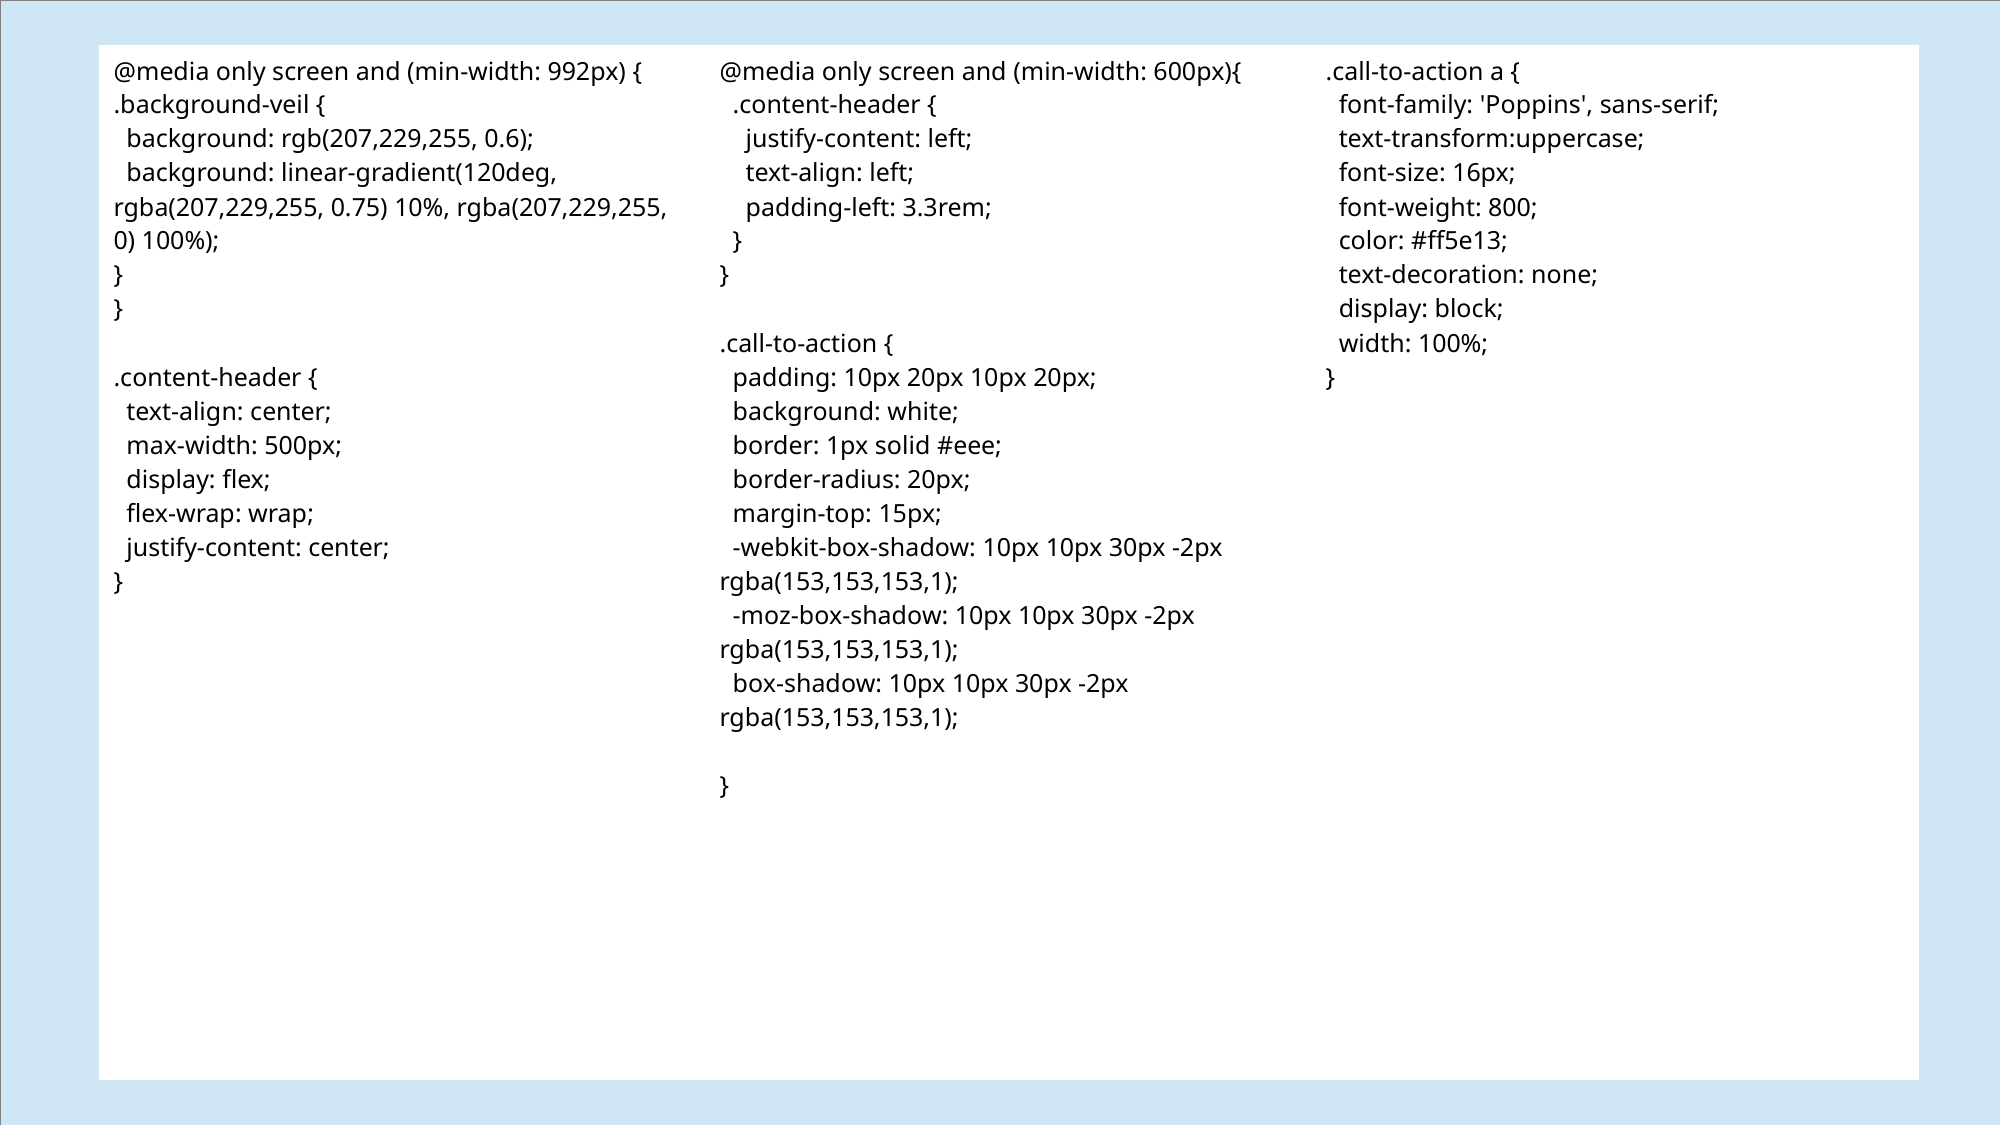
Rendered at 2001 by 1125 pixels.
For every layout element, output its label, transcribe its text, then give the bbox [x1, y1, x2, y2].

table_header @media only screen and (min-width: 600px){ .content-header { justify-content: left; text-align: left; padding-left: 3.3rem; } } .call-to-action { padding: 10px 20px 10px 20px; background: white; border: 1px solid #eee; border-radius: 20px; margin-top: 15px; -webkit-box-shadow: 10px 10px 30px -2px rgba(153,153,153,1); -moz-box-shadow: 10px 10px 30px -2px rgba(153,153,153,1); box-shadow: 10px 10px 30px -2px rgba(153,153,153,1); } [706, 46, 1311, 1079]
table_header .call-to-action a { font-family: 'Poppins', sans-serif; text-transform:uppercase; font-size: 16px; font-weight: 800; color: #ff5e13; text-decoration: none; display: block; width: 100%; } [1312, 46, 1918, 1079]
text_box [0, 0, 2000, 1125]
table_header @media only screen and (min-width: 992px) { .background-veil { background: rgb(207,229,255, 0.6); background: linear-gradient(120deg, rgba(207,229,255, 0.75) 10%, rgba(207,229,255, 0) 100%); } } .content-header { text-align: center; max-width: 500px; display: flex; flex-wrap: wrap; justify-content: center; } [100, 46, 705, 1079]
